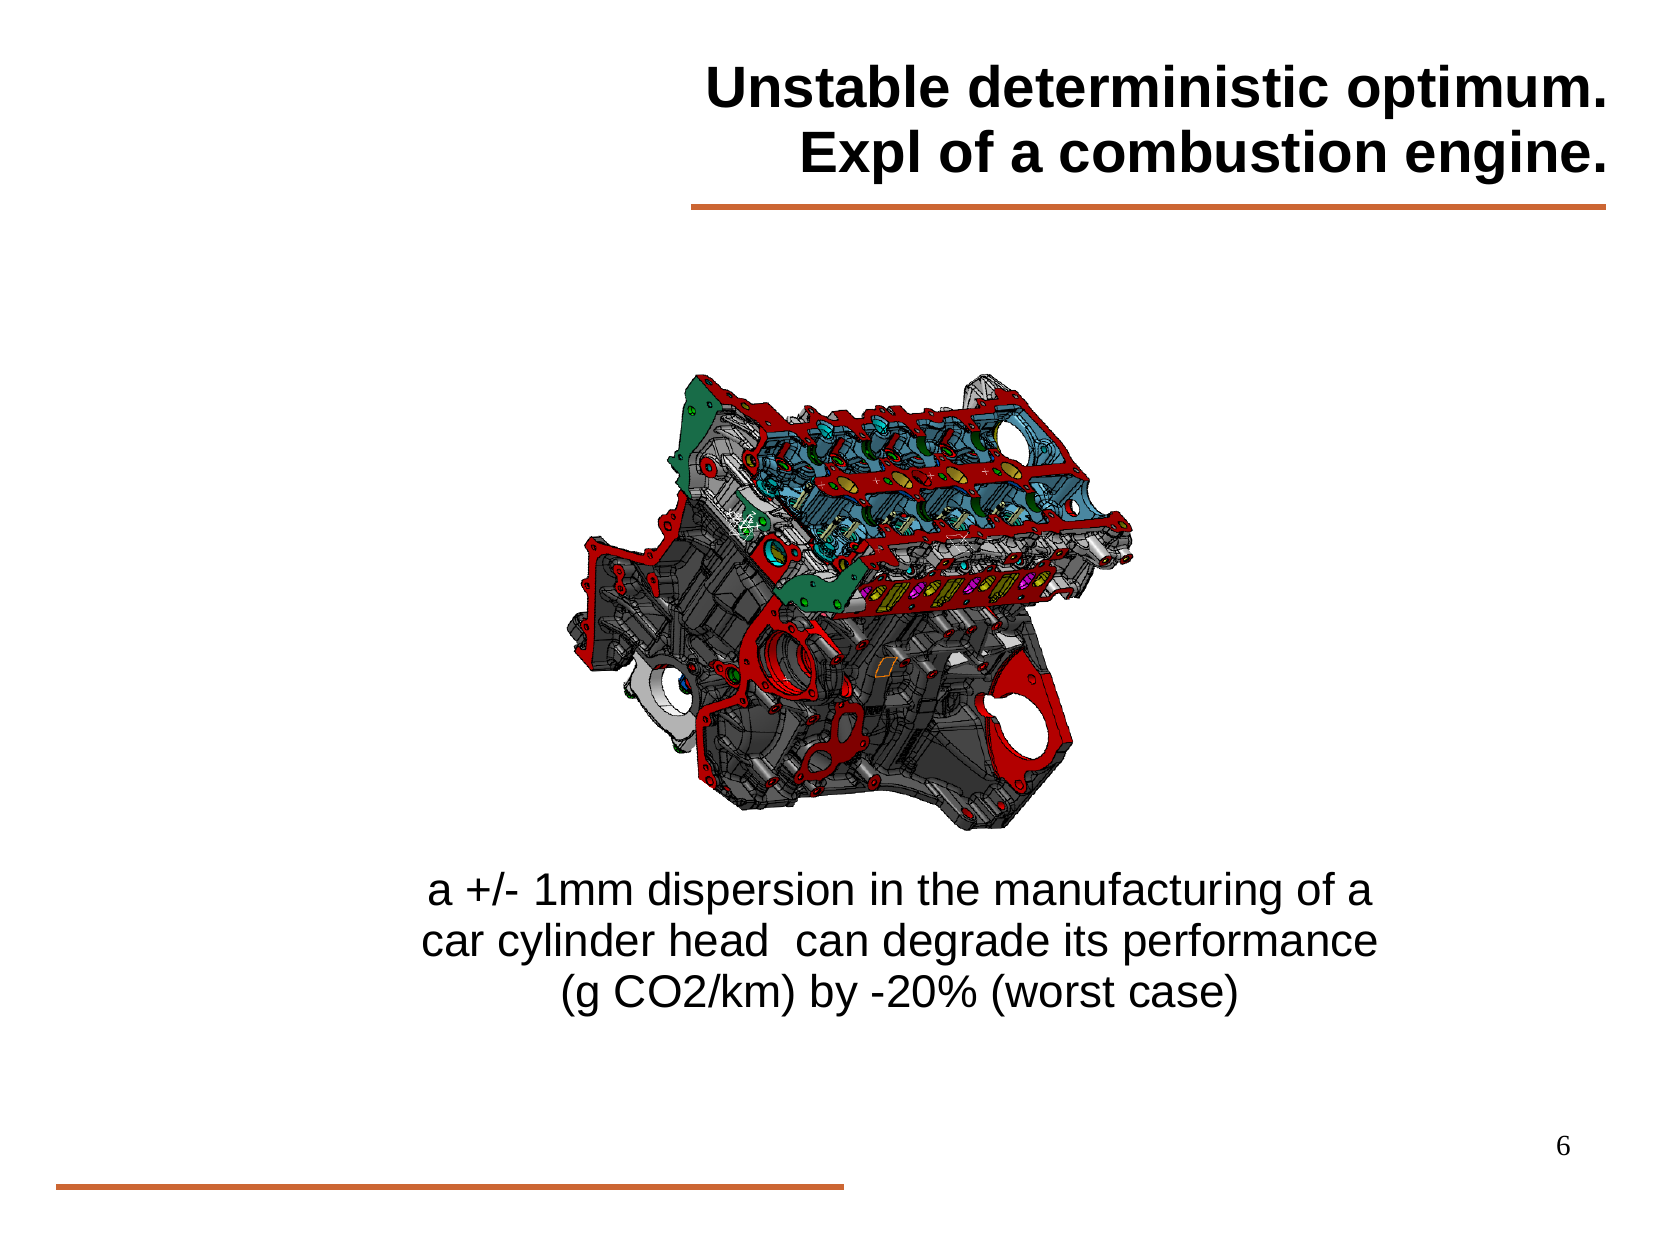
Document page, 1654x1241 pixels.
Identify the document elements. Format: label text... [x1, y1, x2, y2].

picture [488, 258, 1270, 856]
text_box Unstable deterministic optimum. Expl of a combustion engine. [118, 47, 1625, 258]
text_box a +/- 1mm dispersion in the manufacturing of a car cylinder head can degrade its performance (g CO2/km) by -20% (worst case) [383, 856, 1418, 1063]
